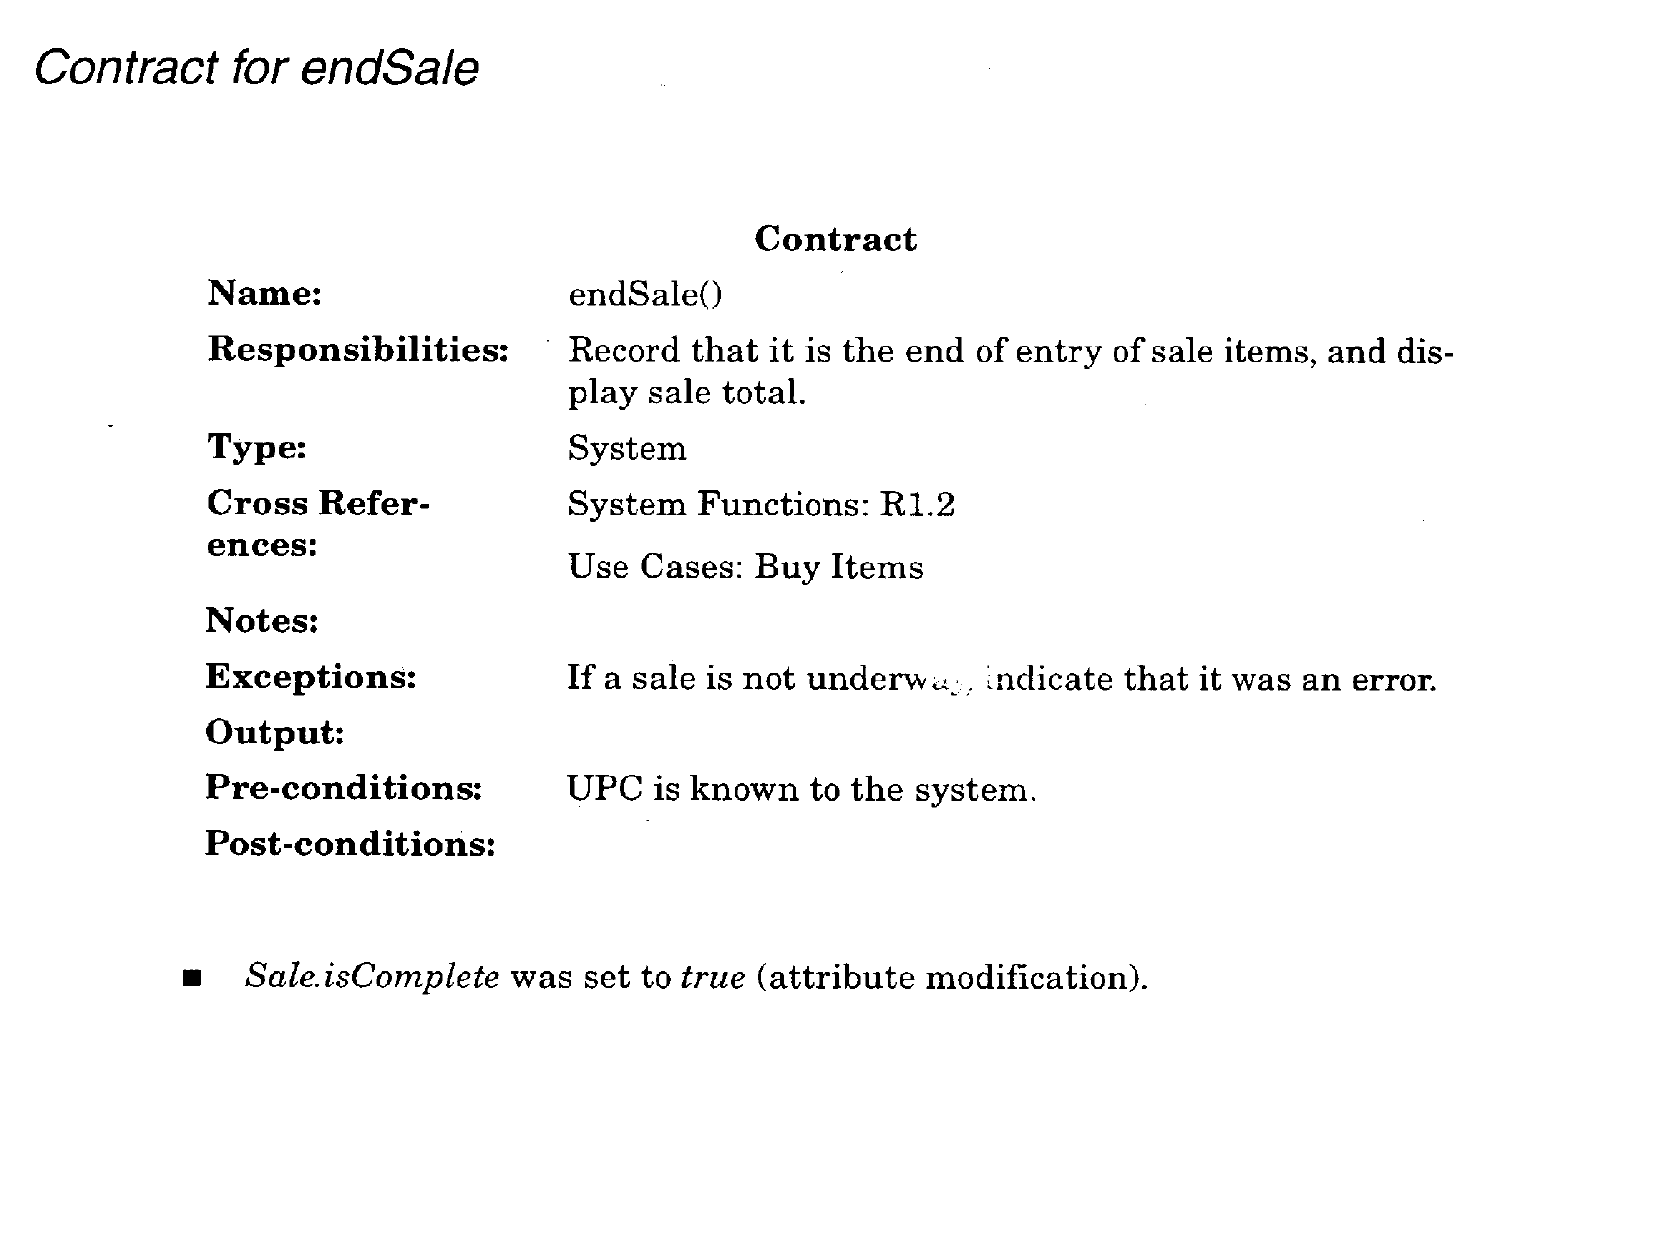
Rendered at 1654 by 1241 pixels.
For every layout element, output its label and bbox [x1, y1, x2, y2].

picture [25, 27, 1466, 1035]
